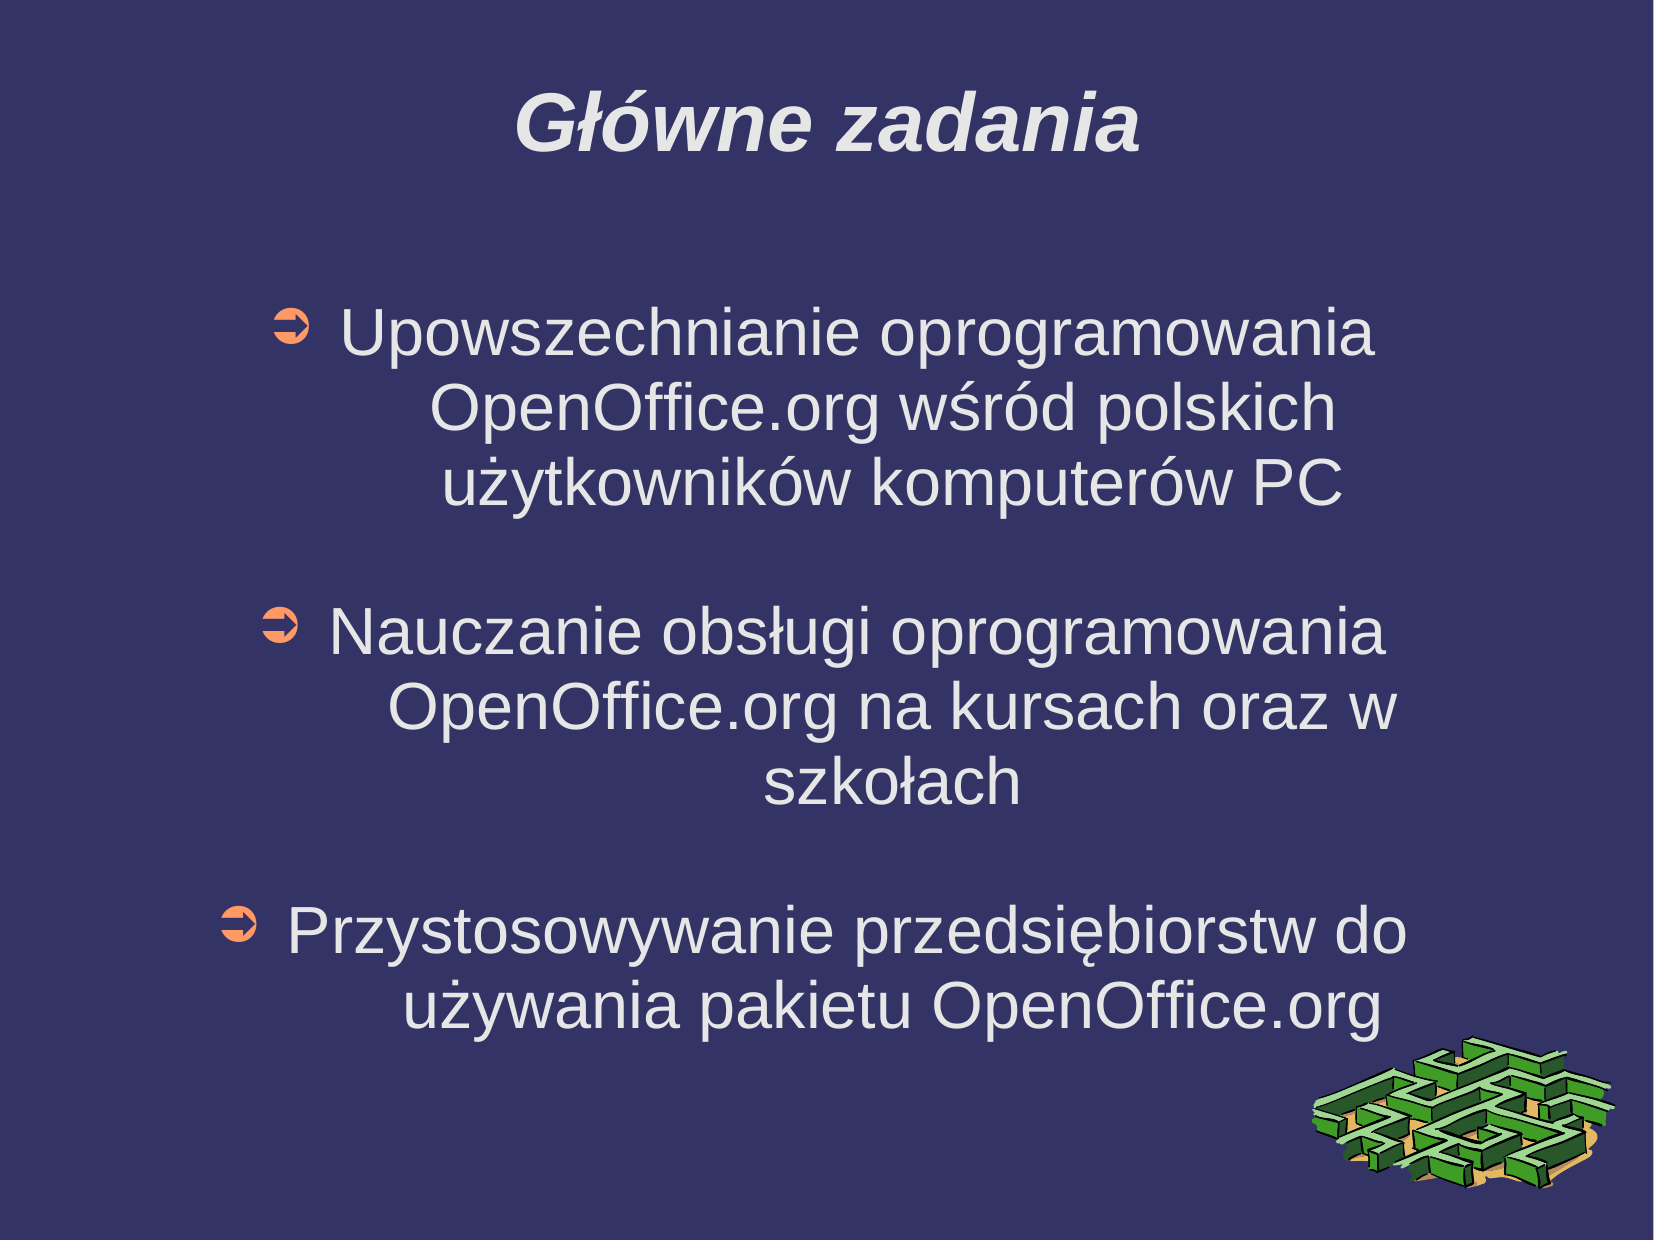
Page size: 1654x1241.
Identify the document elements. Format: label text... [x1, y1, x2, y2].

list Upowszechnianie oprogramowania OpenOffice.org wśród polskich użytkowników komputerów PC Nauczanie obsługi oprogramowania OpenOffice.org na kursach oraz w szkołach Przystosowywanie przedsiębiorstw do używania pakietu OpenOffice.org [115, 295, 1506, 1077]
title Główne zadania [121, 19, 1534, 227]
